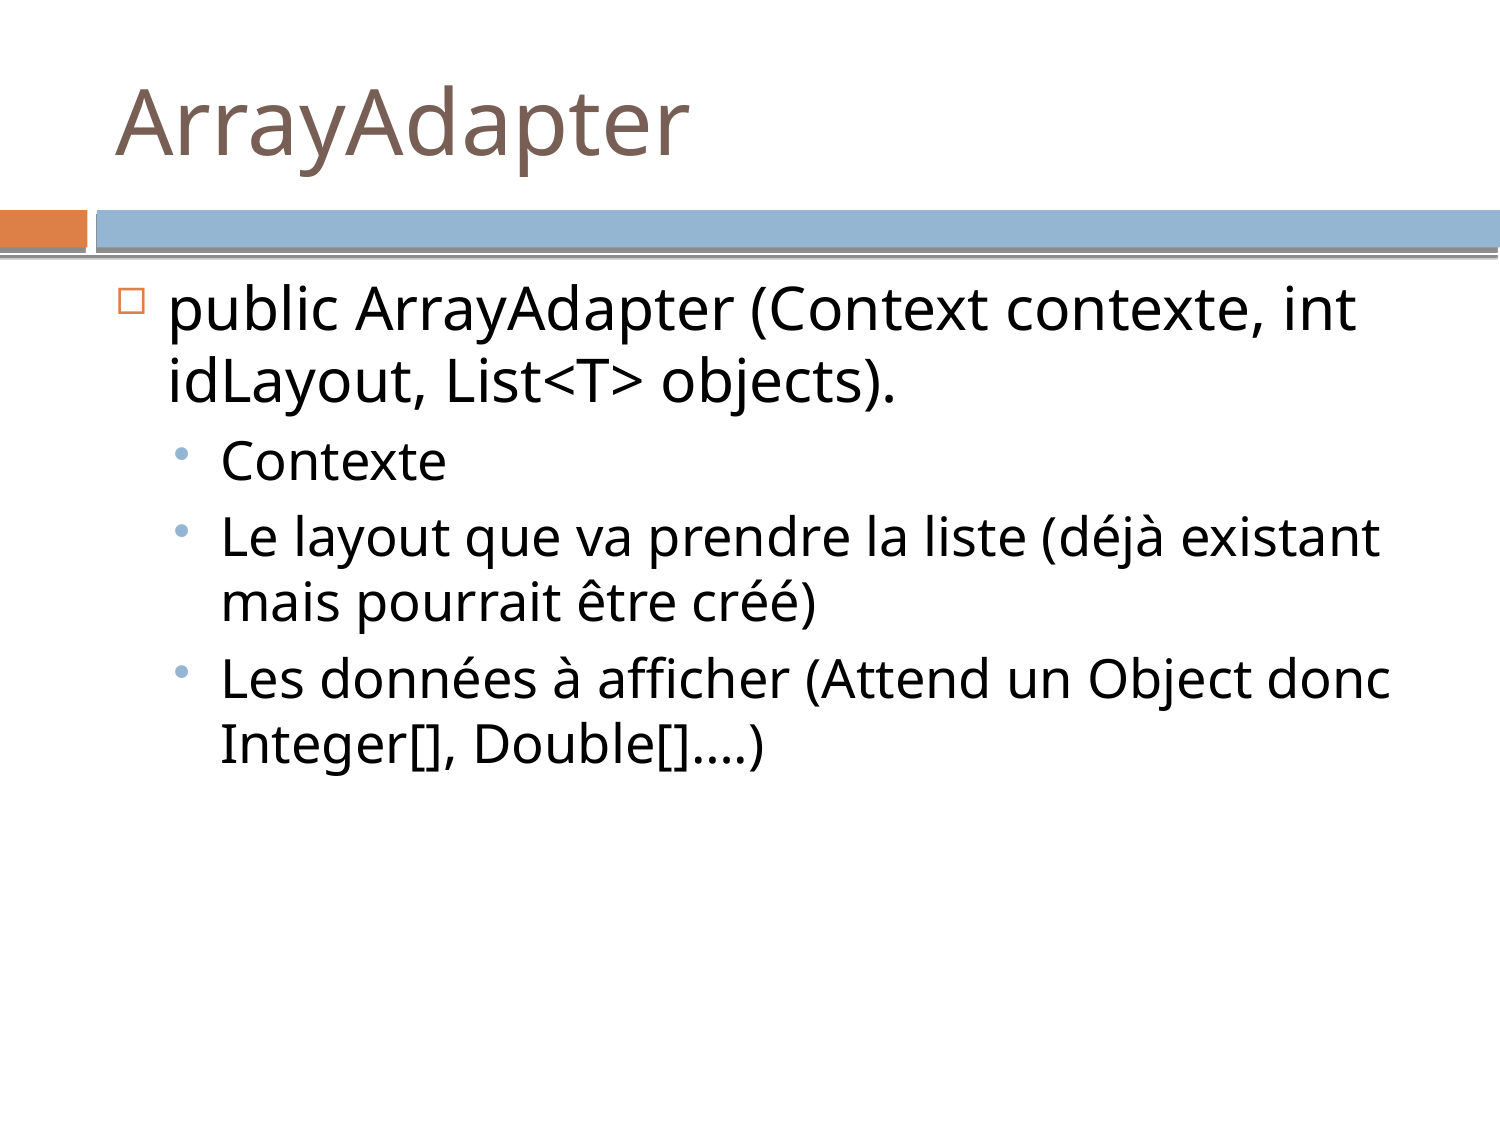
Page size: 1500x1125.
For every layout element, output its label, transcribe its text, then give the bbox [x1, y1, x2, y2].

list public ArrayAdapter (Context contexte, int idLayout, List<T> objects). Contexte Le layout que va prendre la liste (déjà existant mais pourrait être créé) Les données à afficher (Attend un Object donc Integer[], Double[]….) [100, 262, 1438, 1000]
title ArrayAdapter [100, 37, 1438, 200]
